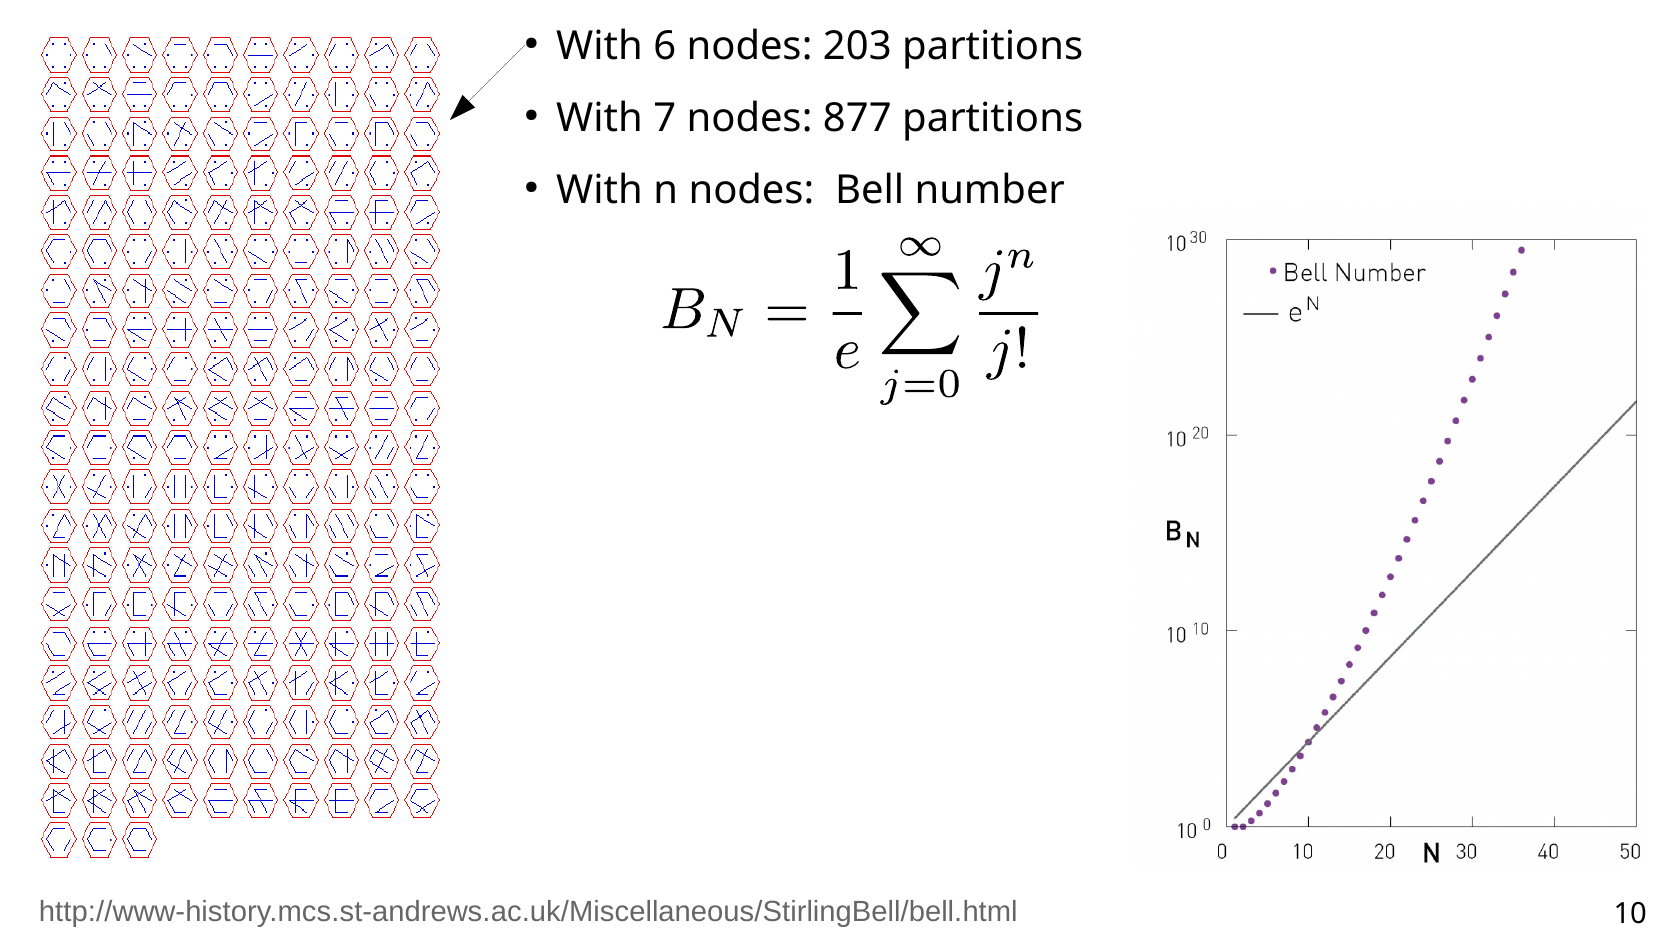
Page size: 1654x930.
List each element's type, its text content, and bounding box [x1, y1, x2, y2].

picture [1132, 206, 1647, 867]
text_box http://www-history.mcs.st-andrews.ac.uk/Miscellaneous/StirlingBell/bell.html [24, 879, 1306, 930]
text_box [660, 237, 1039, 406]
list With 6 nodes: 203 partitions With 7 nodes: 877 partitions With n nodes: Bell number [513, 16, 1475, 216]
picture [30, 17, 451, 880]
